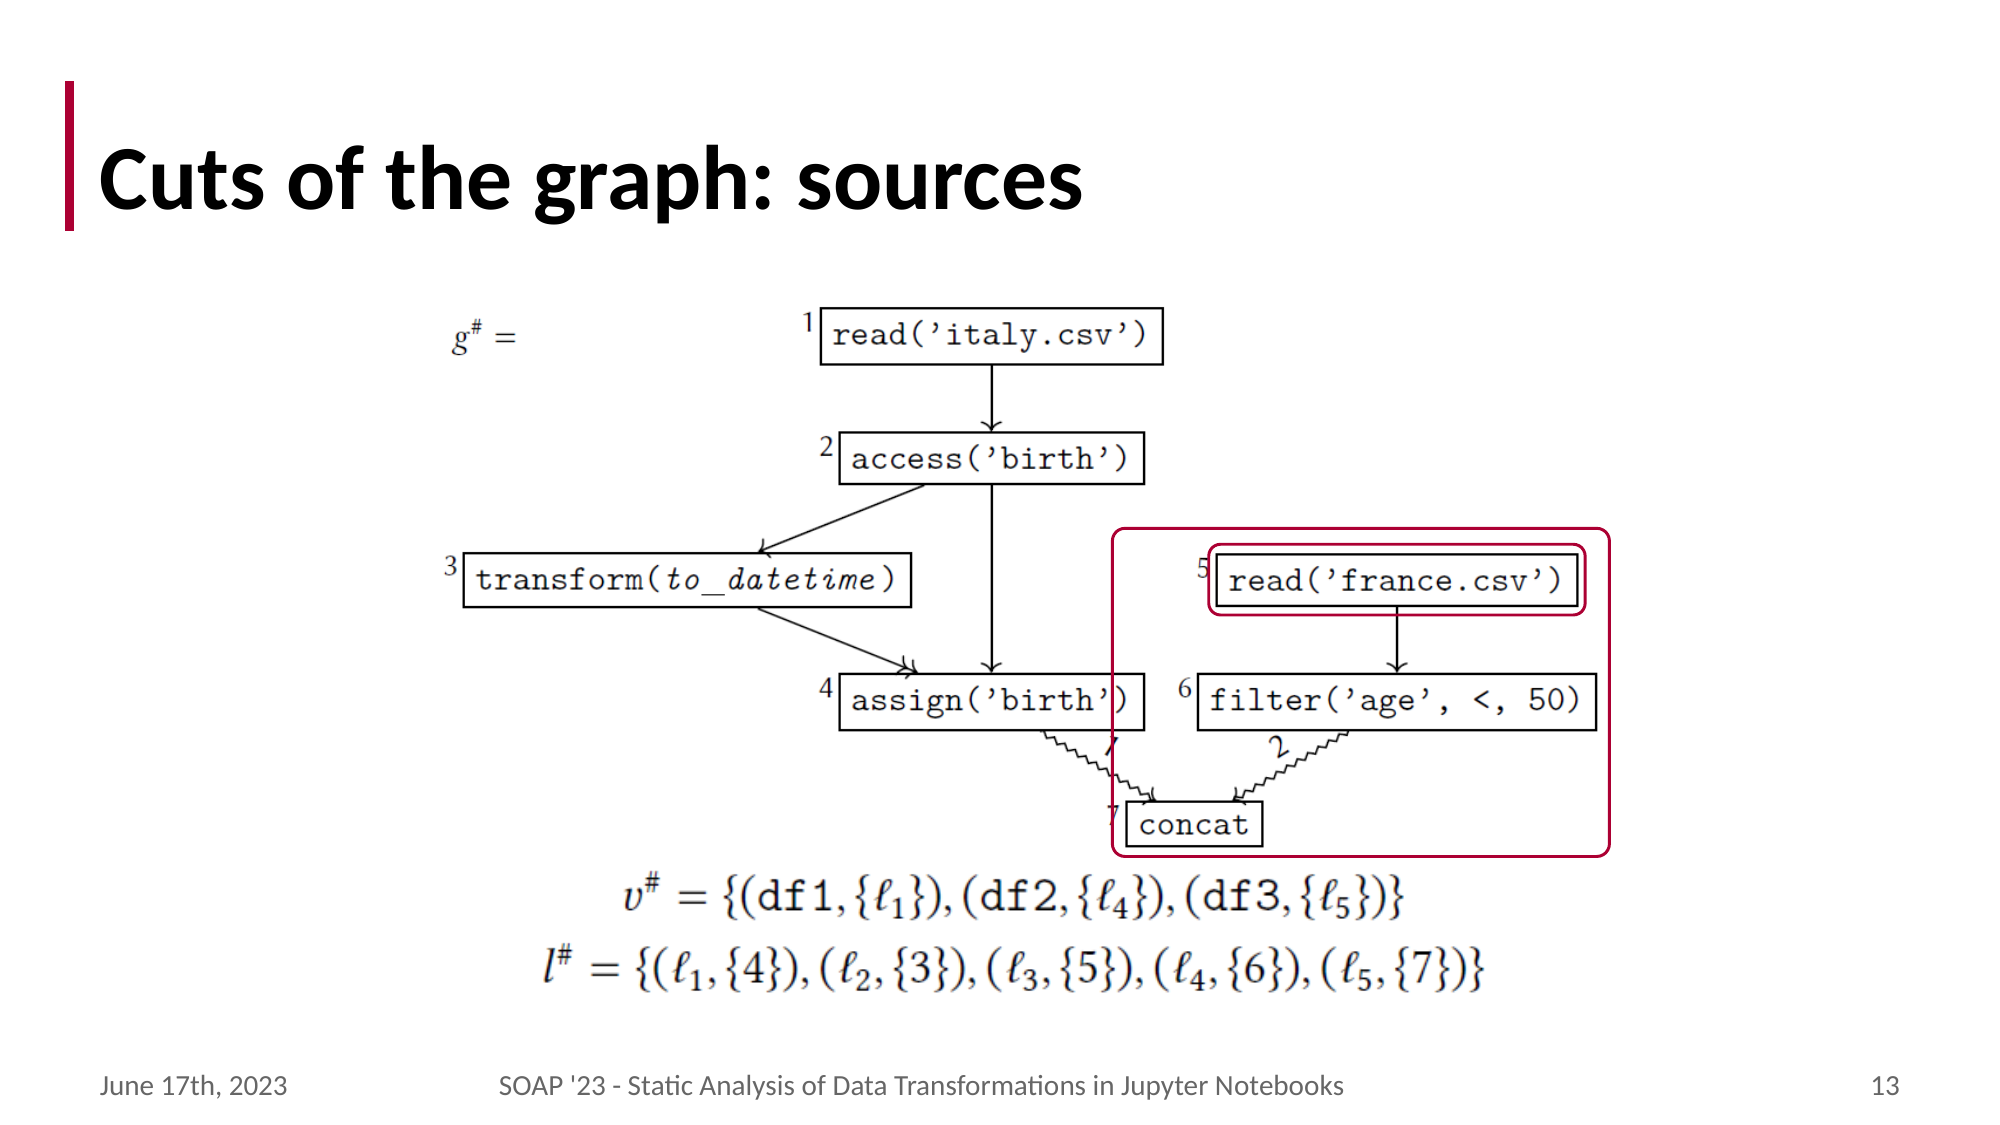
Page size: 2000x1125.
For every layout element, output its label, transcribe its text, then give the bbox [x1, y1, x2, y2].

picture [424, 279, 1629, 851]
picture [181, 860, 1870, 1014]
picture [1114, 530, 1607, 851]
title Cuts of the graph: sources [99, 44, 1900, 233]
